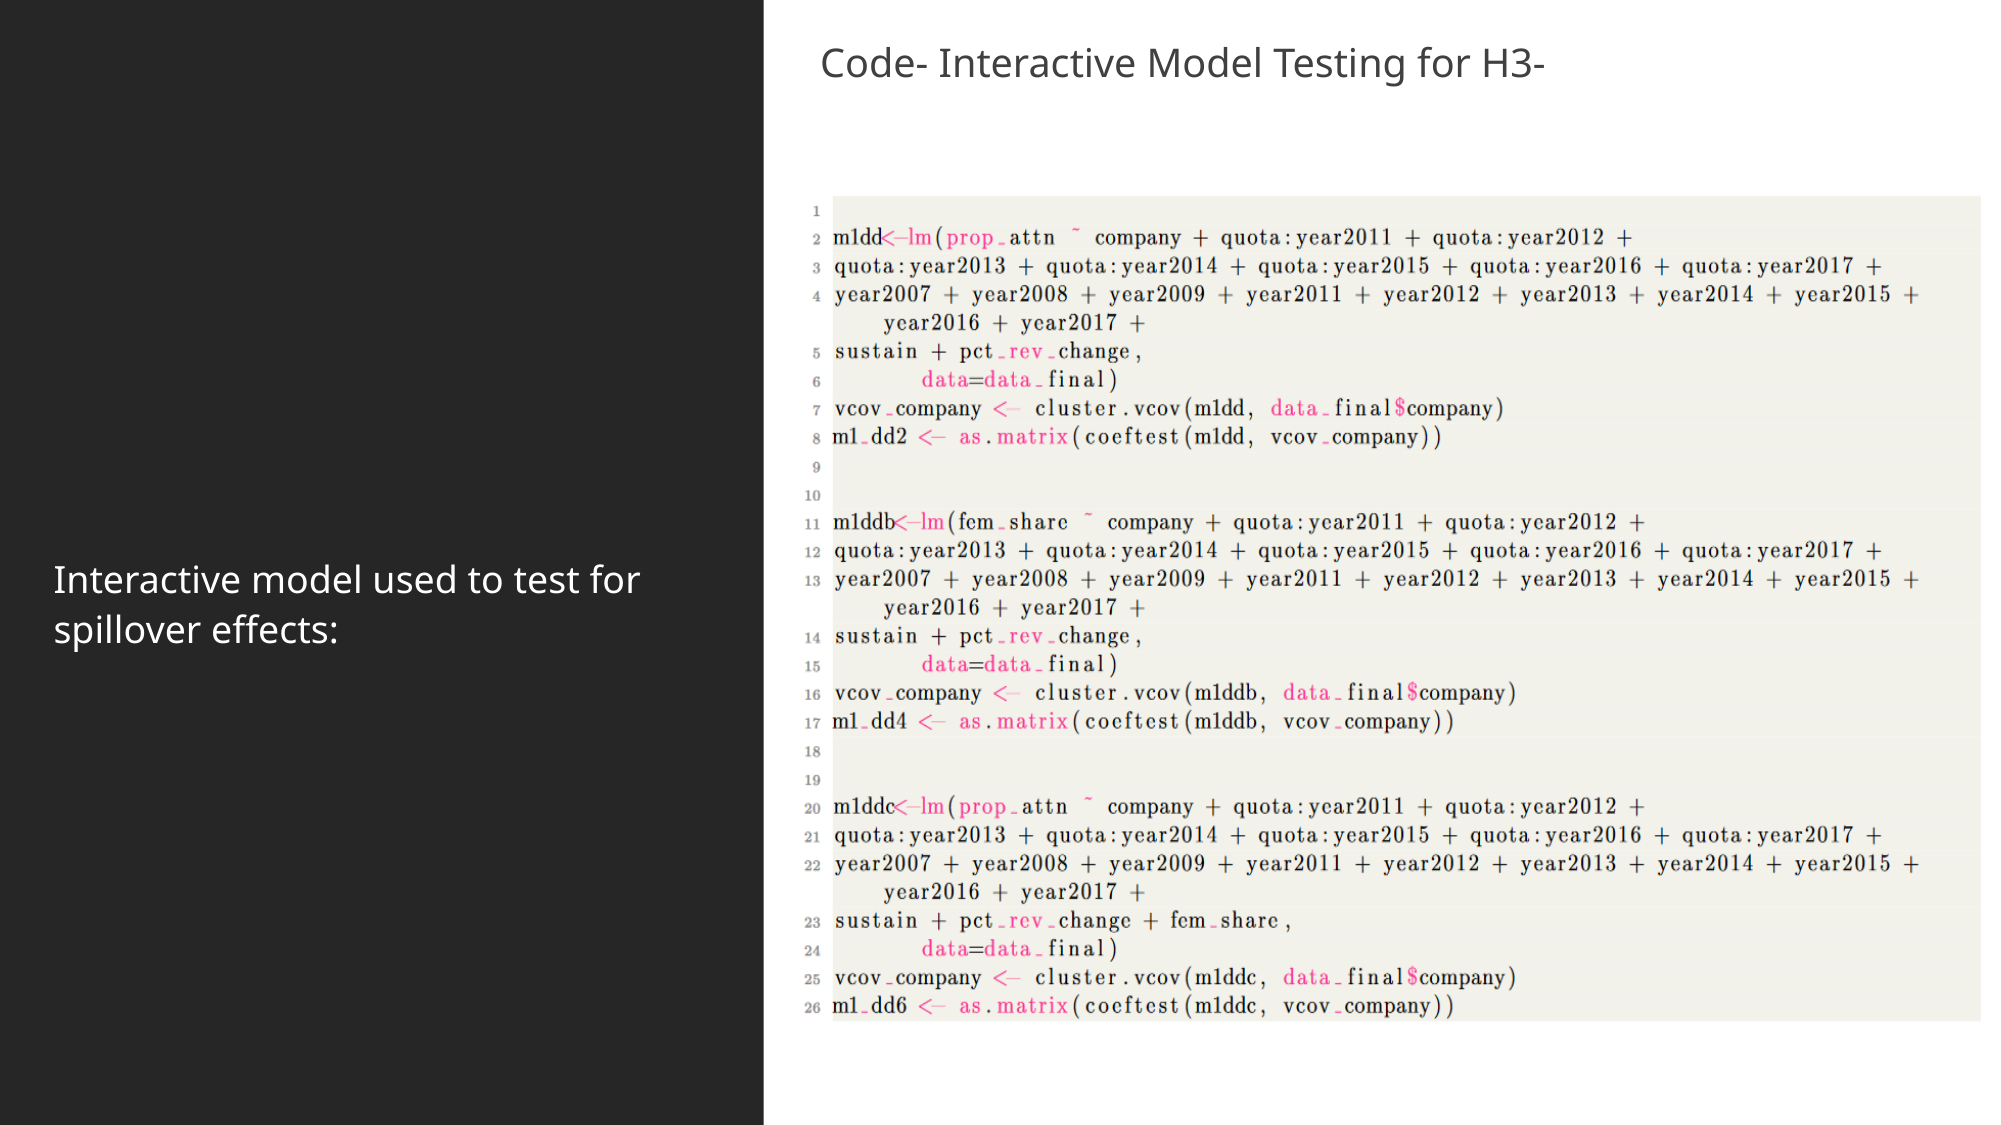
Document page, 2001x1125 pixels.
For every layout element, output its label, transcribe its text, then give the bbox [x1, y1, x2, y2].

picture [789, 190, 2000, 1048]
list Interactive model used to test for spillover effects: [38, 544, 753, 1048]
list Code- Interactive Model Testing for H3- [805, 25, 1778, 190]
